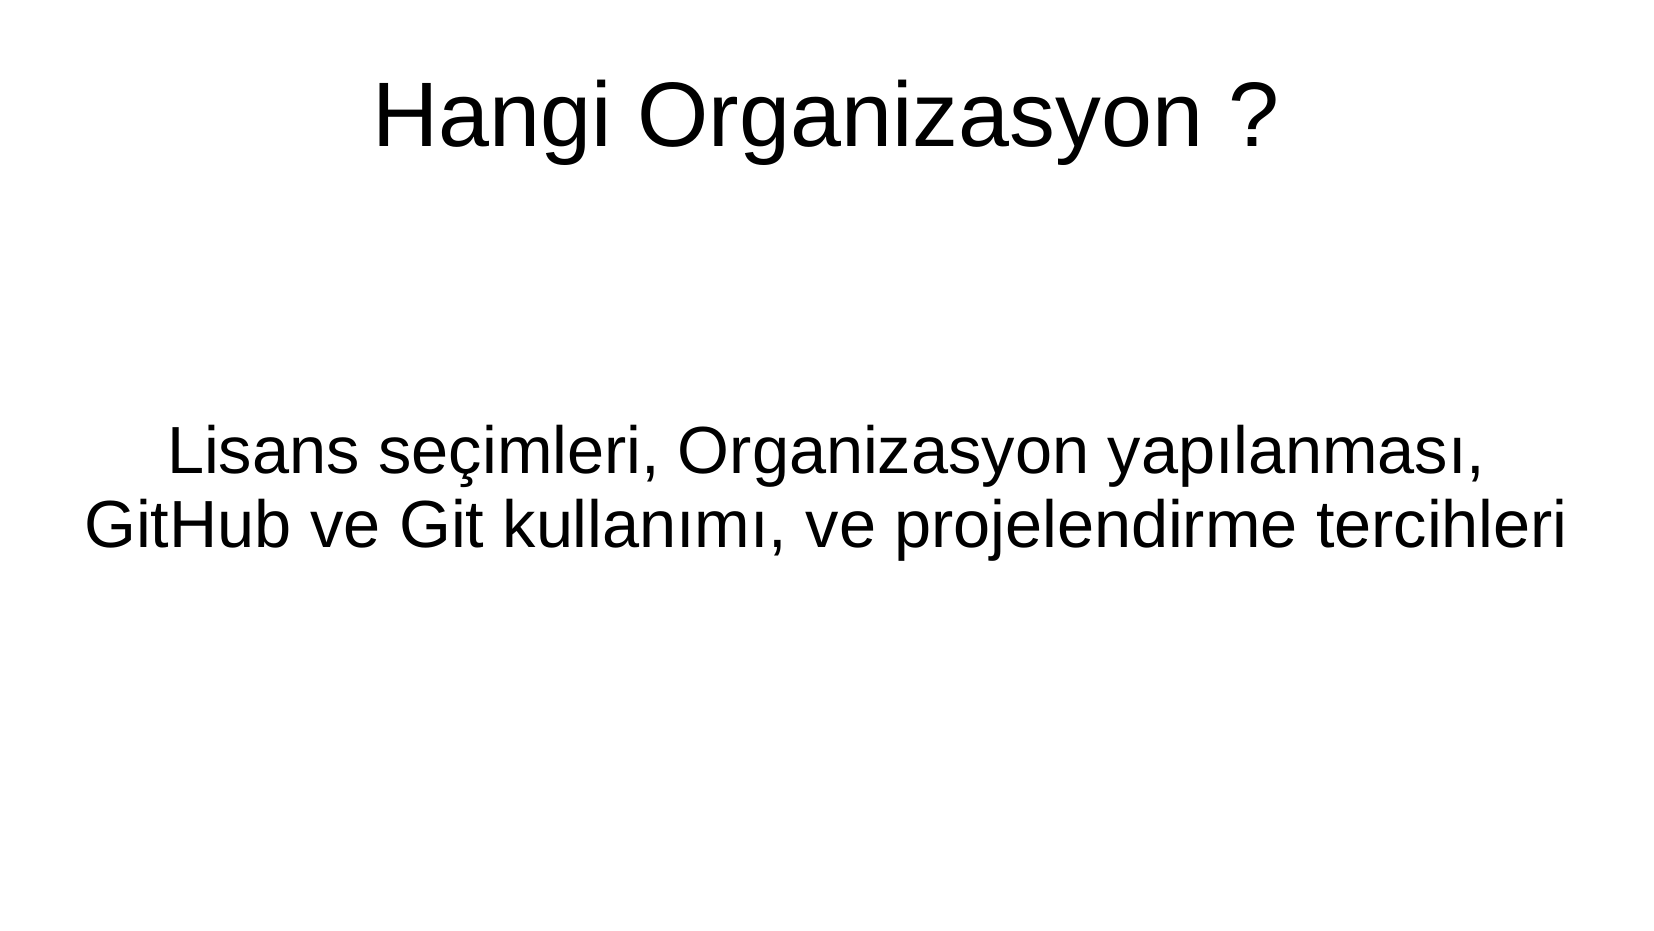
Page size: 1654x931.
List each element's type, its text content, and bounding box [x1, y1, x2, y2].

subtitle Lisans seçimleri, Organizasyon yapılanması, GitHub ve Git kullanımı, ve projelendirme tercihleri [82, 217, 1571, 758]
title Hangi Organizasyon ? [82, 37, 1571, 193]
